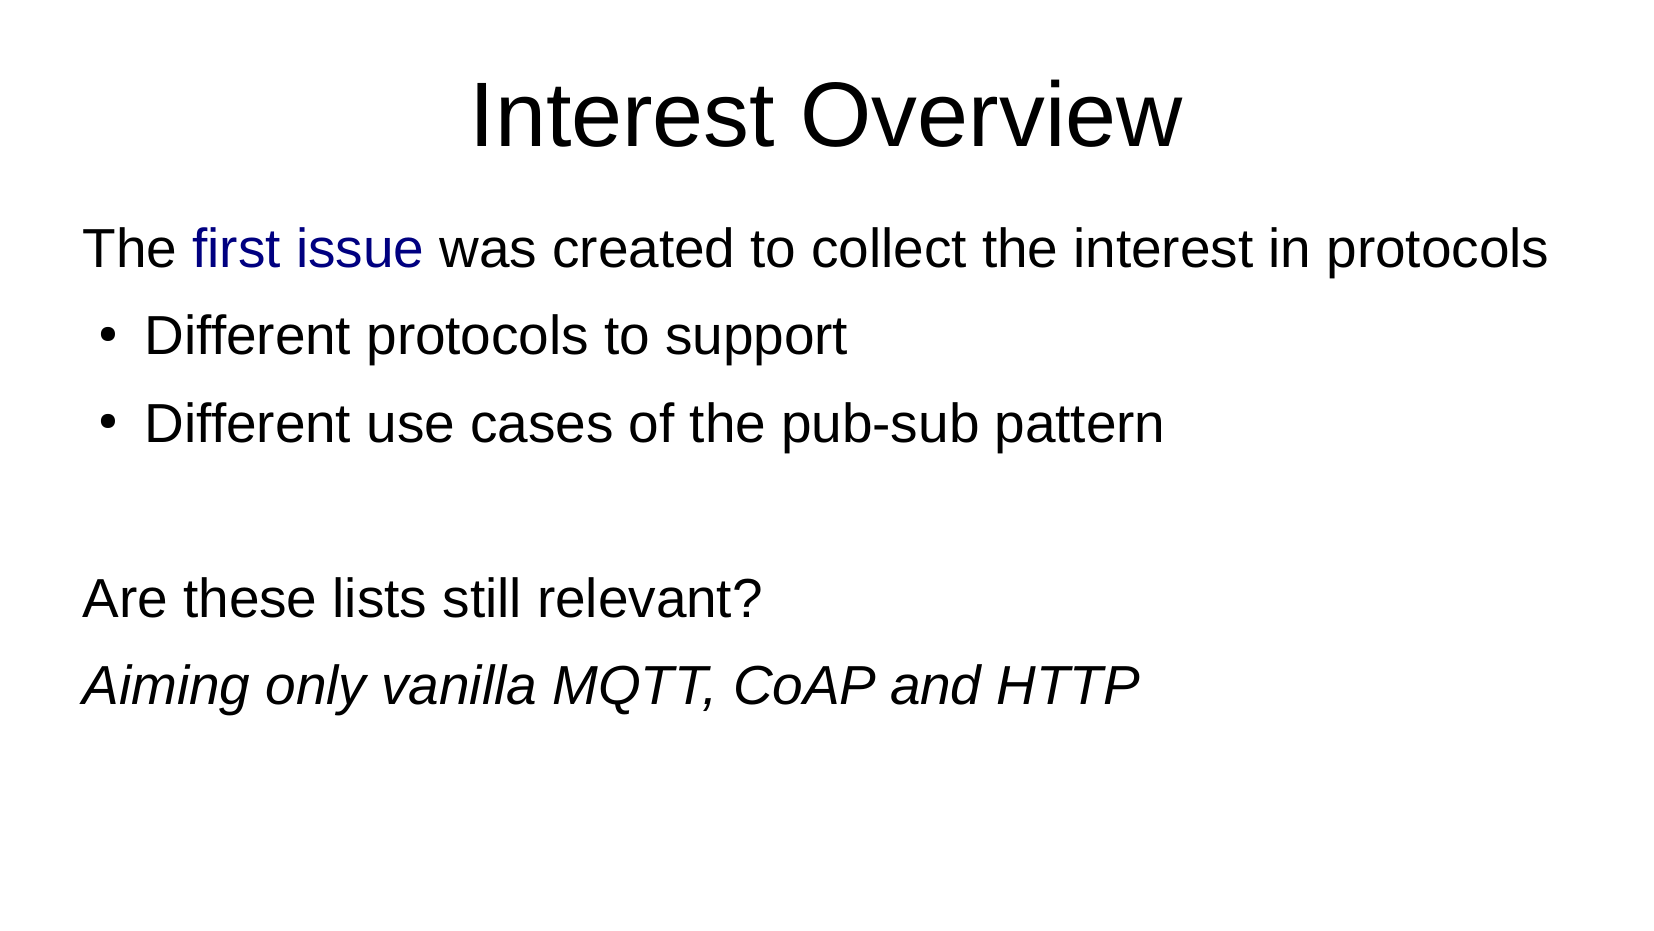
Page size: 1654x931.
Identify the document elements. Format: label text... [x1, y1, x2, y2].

title Interest Overview [82, 37, 1571, 193]
list The first issue was created to collect the interest in protocols Different protocols to support Different use cases of the pub-sub pattern Are these lists still relevant? Aiming only vanilla MQTT, CoAP and HTTP [82, 217, 1571, 758]
